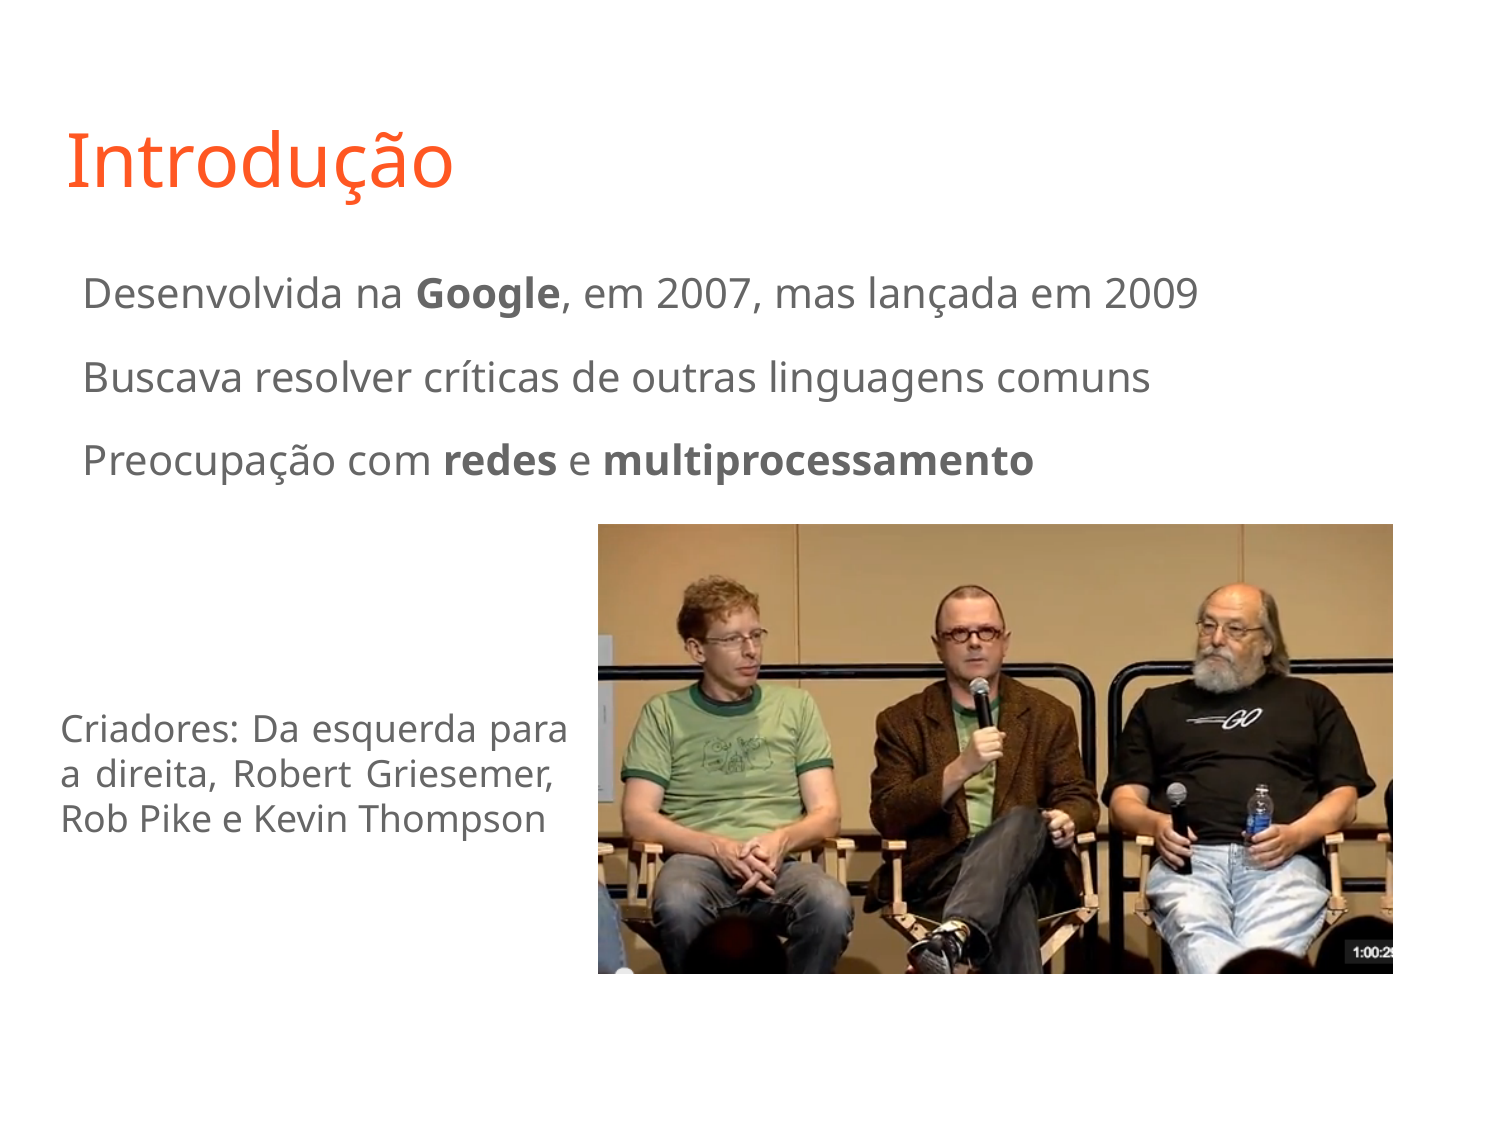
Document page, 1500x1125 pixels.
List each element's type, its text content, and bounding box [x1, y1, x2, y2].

list Desenvolvida na Google, em 2007, mas lançada em 2009 Buscava resolver críticas de outras linguagens comuns Preocupação com redes e multiprocessamento [51, 252, 1449, 556]
text_box Criadores: Da esquerda para a direita, Robert Griesemer, Rob Pike e Kevin Thompson [45, 689, 585, 843]
title Introdução [51, 97, 1449, 223]
picture [598, 524, 1393, 974]
